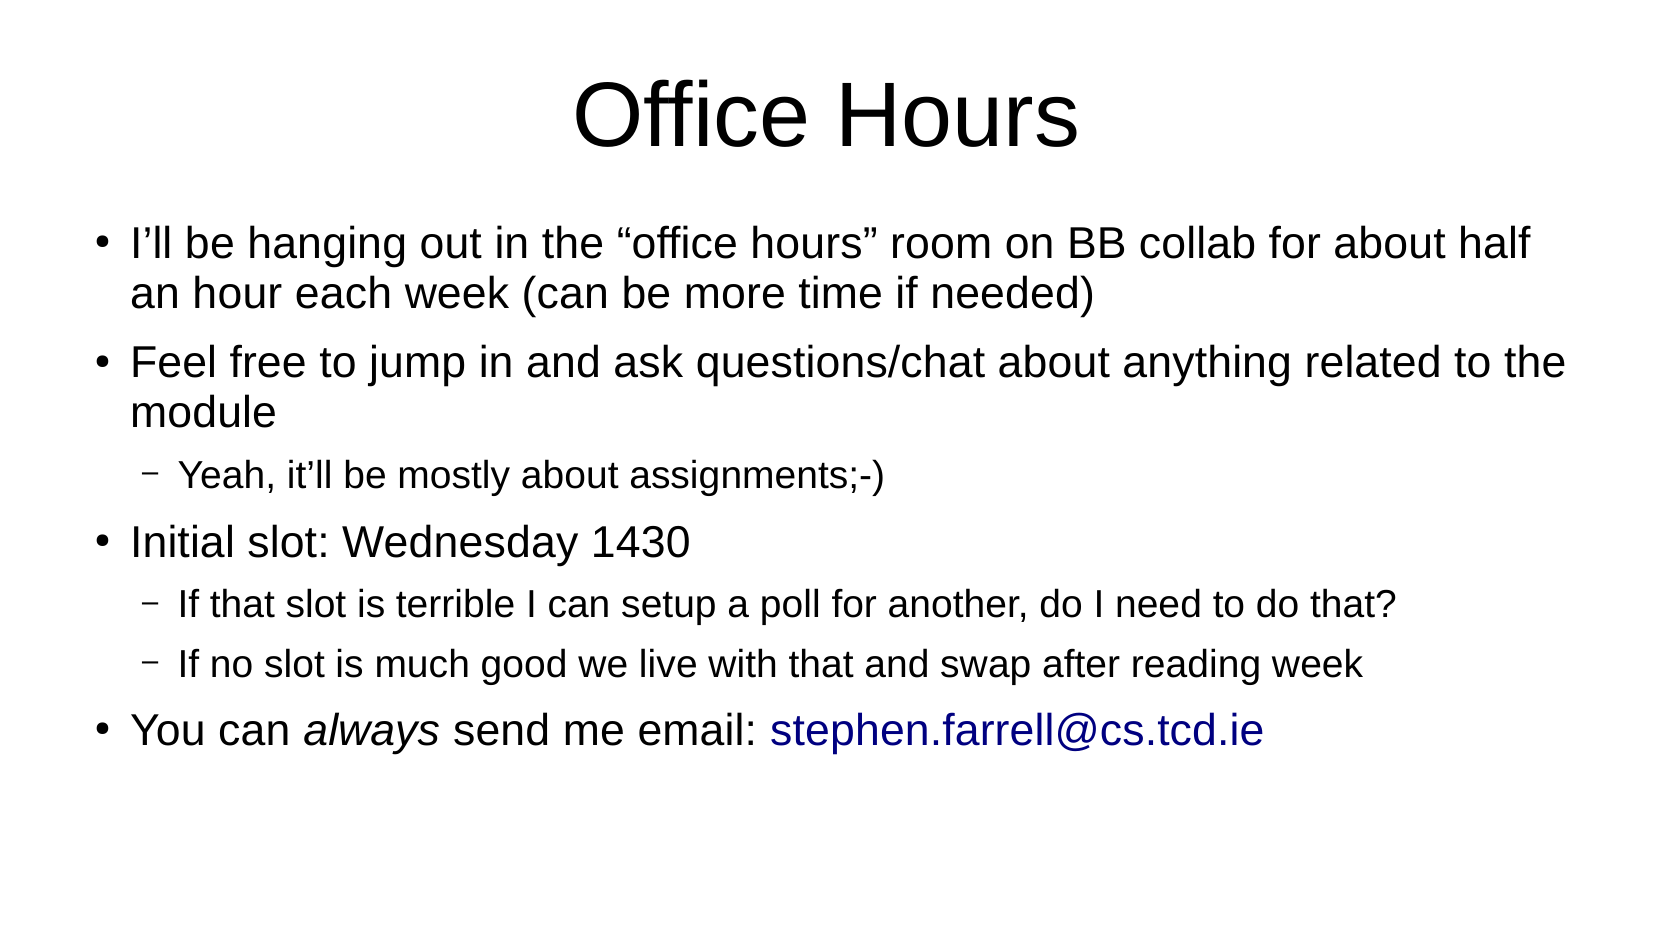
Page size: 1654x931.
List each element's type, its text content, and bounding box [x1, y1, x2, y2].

list I’ll be hanging out in the “office hours” room on BB collab for about half an hour each week (can be more time if needed) Feel free to jump in and ask questions/chat about anything related to the module Yeah, it’ll be mostly about assignments;-) Initial slot: Wednesday 1430 If that slot is terrible I can setup a poll for another, do I need to do that? If no slot is much good we live with that and swap after reading week You can always send me email: stephen.farrell@cs.tcd.ie [82, 217, 1571, 758]
title Office Hours [82, 37, 1571, 193]
